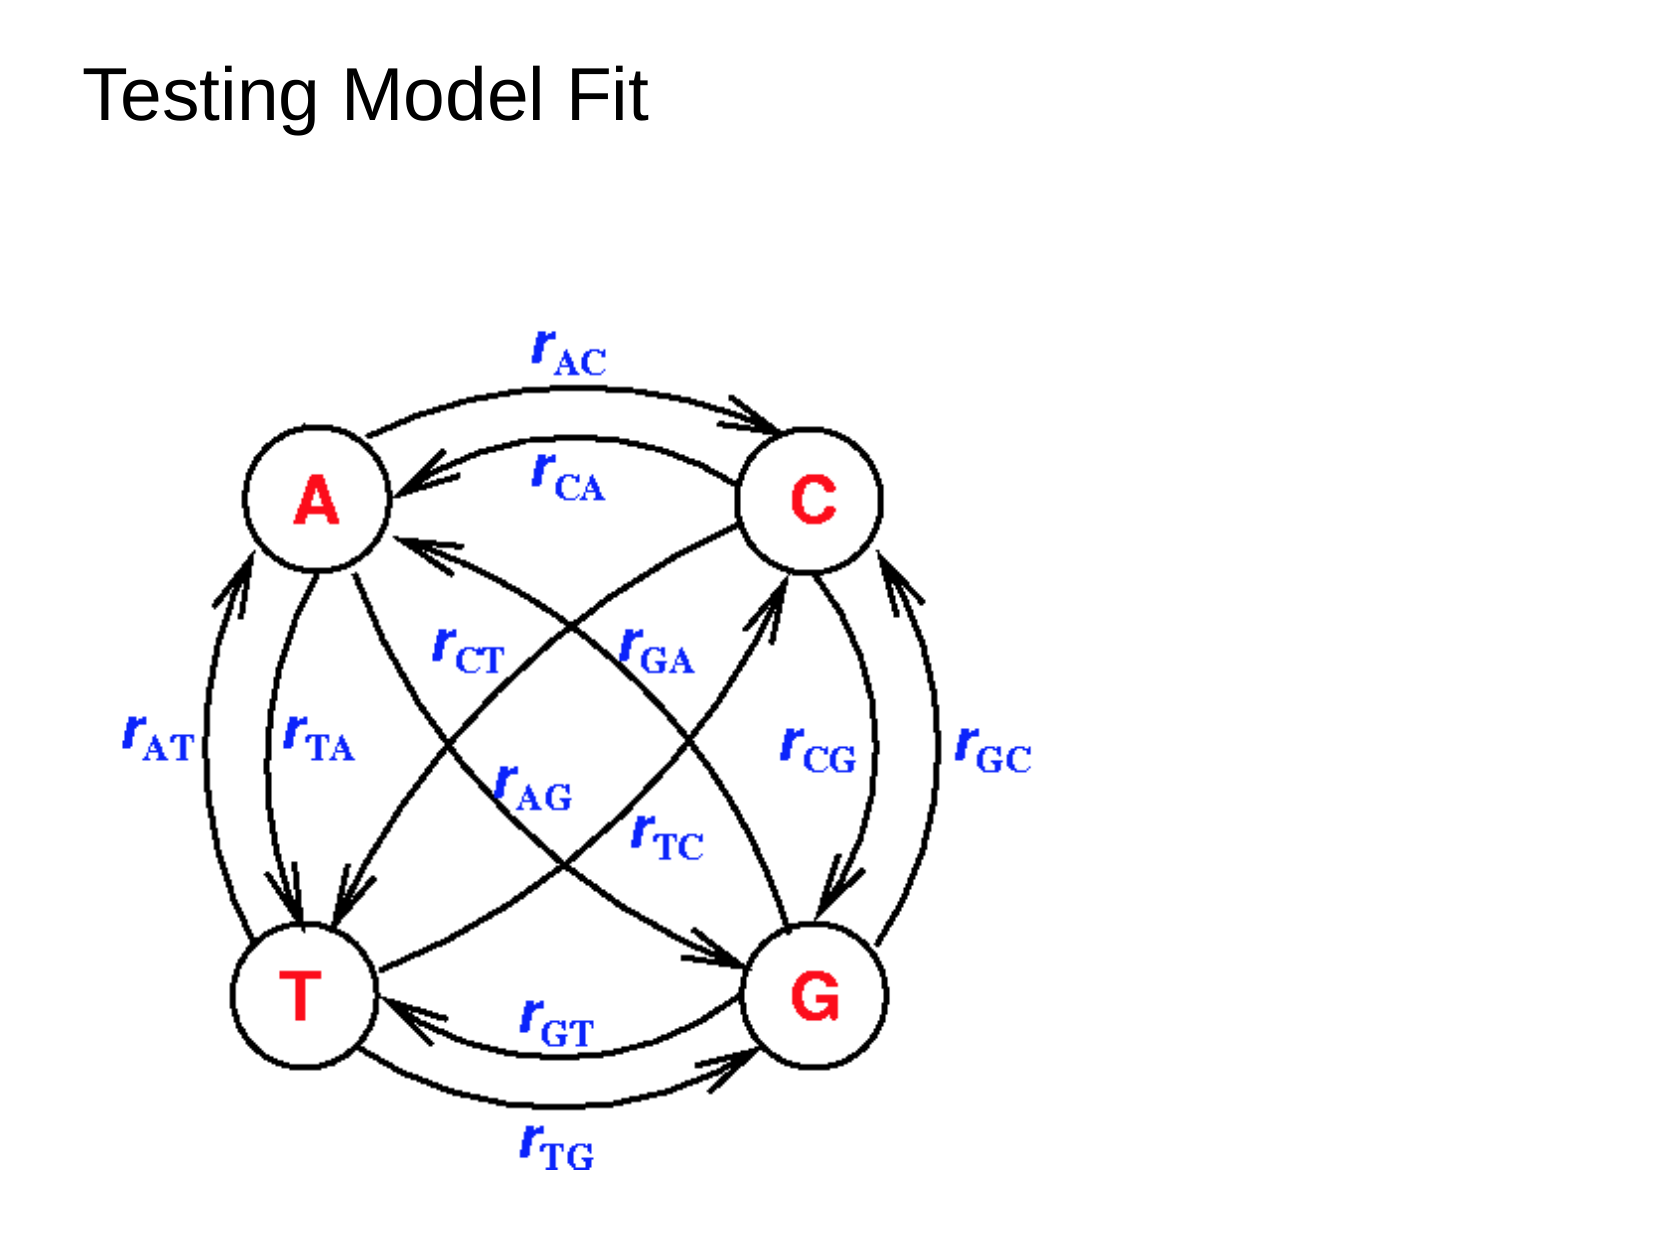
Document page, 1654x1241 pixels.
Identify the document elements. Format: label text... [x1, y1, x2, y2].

picture [119, 314, 1051, 1171]
text_box Testing Model Fit [68, 45, 1099, 144]
